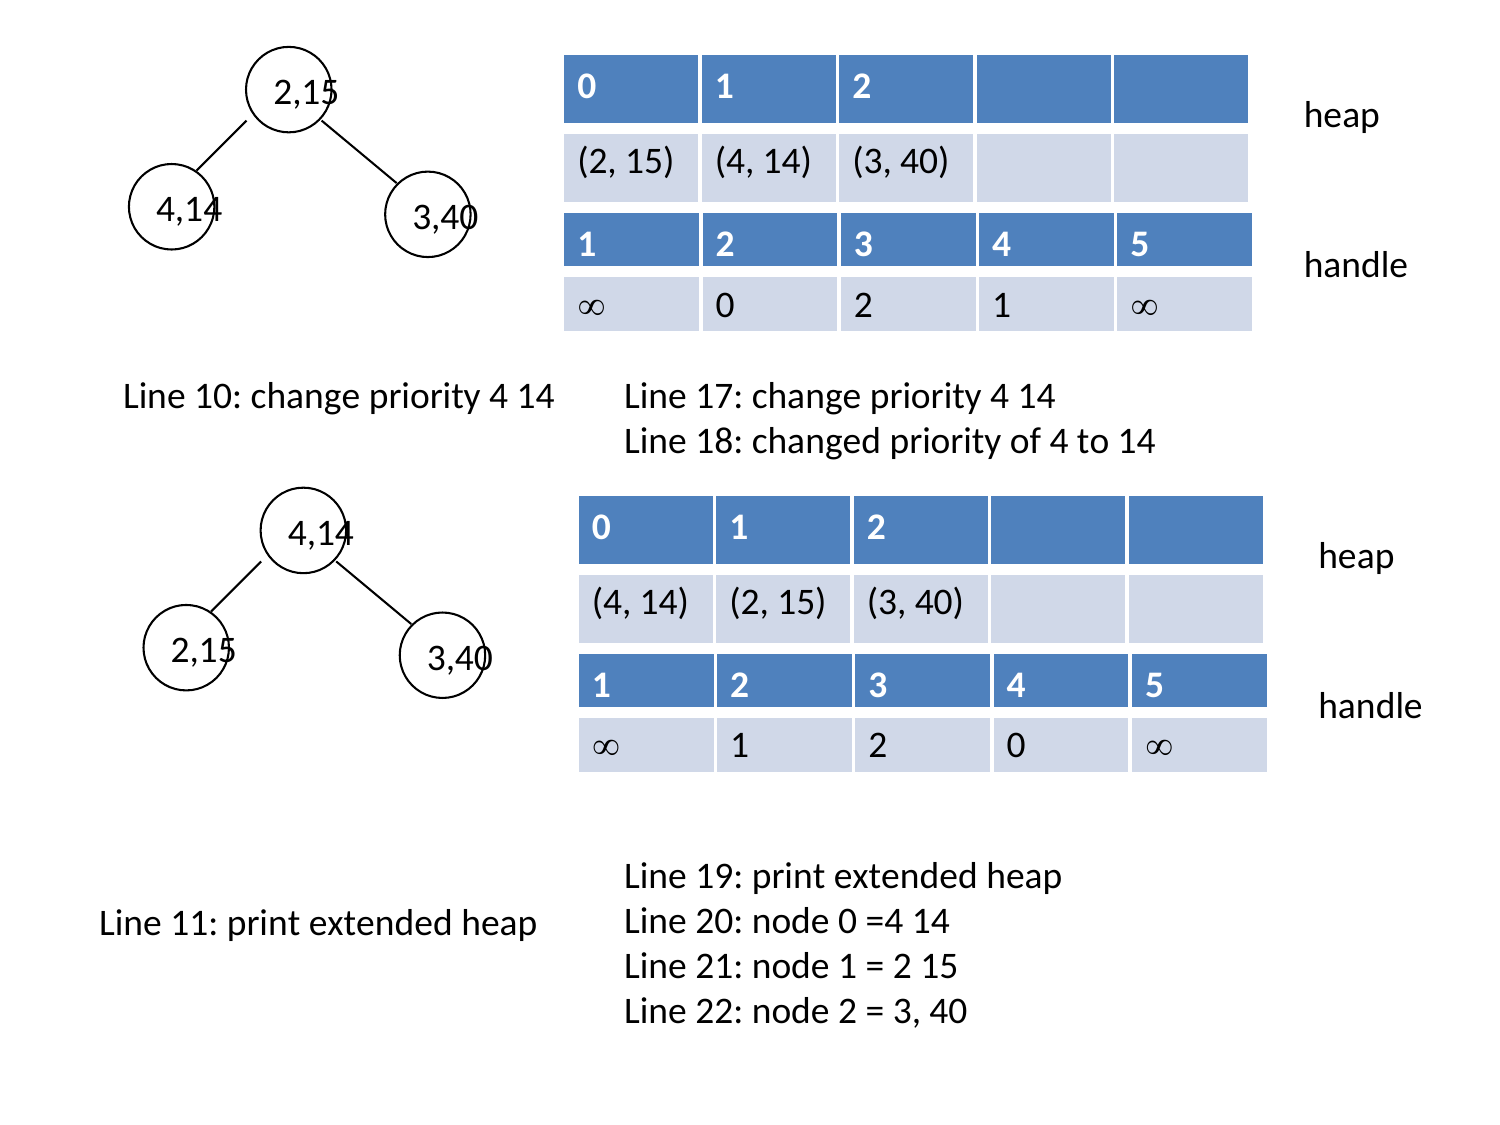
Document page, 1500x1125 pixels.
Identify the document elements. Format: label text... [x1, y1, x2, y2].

table_cell 0 [703, 277, 837, 331]
table_cell 0 [994, 718, 1128, 772]
table_cell  [1132, 718, 1267, 772]
table_cell (3, 40) [839, 134, 973, 202]
table_header 0 [579, 496, 713, 564]
text_box handle [1288, 232, 1465, 293]
table_cell  [564, 277, 699, 331]
table_cell 1 [717, 718, 852, 772]
table_cell 2 [841, 277, 976, 331]
table_cell (2, 15) [716, 575, 850, 643]
table_header 5 [1117, 213, 1252, 266]
table_header [977, 55, 1111, 123]
text_box 3,40 [463, 207, 471, 227]
text_box 4,14 [260, 487, 346, 574]
table_header 1 [564, 213, 699, 266]
table_header 3 [855, 654, 990, 707]
text_box heap [1288, 81, 1465, 143]
table_cell [977, 134, 1111, 202]
table_header 5 [1132, 654, 1267, 707]
table_header [1129, 496, 1263, 564]
table_header [1114, 55, 1248, 123]
table_cell (2, 15) [564, 134, 698, 202]
table_header 4 [994, 654, 1128, 707]
text_box heap [1303, 522, 1480, 584]
table_cell 2 [855, 718, 990, 772]
text_box 3,40 [385, 171, 470, 258]
text_box 2,15 [246, 46, 332, 133]
text_box 3,40 [399, 612, 485, 698]
table_cell  [1117, 277, 1252, 331]
table_header 1 [579, 654, 714, 707]
text_box Line 11: print extended heap [84, 890, 553, 951]
text_box 4,14 [128, 163, 214, 250]
table_cell [1129, 575, 1263, 643]
text_box Line 17: change priority 4 14 Line 18: changed priority of 4 to 14 [609, 363, 1360, 469]
table_cell (4, 14) [702, 134, 836, 202]
text_box 3,40 [477, 648, 486, 668]
table_header 2 [703, 213, 837, 266]
table_header 4 [979, 213, 1114, 266]
table_header 2 [717, 654, 852, 707]
text_box Line 10: change priority 4 14 [108, 363, 570, 424]
text_box handle [1303, 673, 1480, 734]
table_header 2 [854, 496, 988, 564]
table_header 1 [716, 496, 850, 564]
text_box Line 19: print extended heap Line 20: node 0 =4 14 Line 21: node 1 = 2 15 Line 22: node 2 = 3, 40 [609, 843, 1360, 1040]
table_header 3 [841, 213, 976, 266]
table_header [991, 496, 1125, 564]
table_header 1 [702, 55, 836, 123]
table_cell (4, 14) [579, 575, 713, 643]
text_box 2,15 [143, 604, 229, 691]
table_cell 1 [979, 277, 1114, 331]
table_header 2 [839, 55, 973, 123]
table_header 0 [564, 55, 698, 123]
table_cell  [579, 718, 714, 772]
table_cell (3, 40) [854, 575, 988, 643]
table_cell [1114, 134, 1248, 202]
table_cell [991, 575, 1125, 643]
